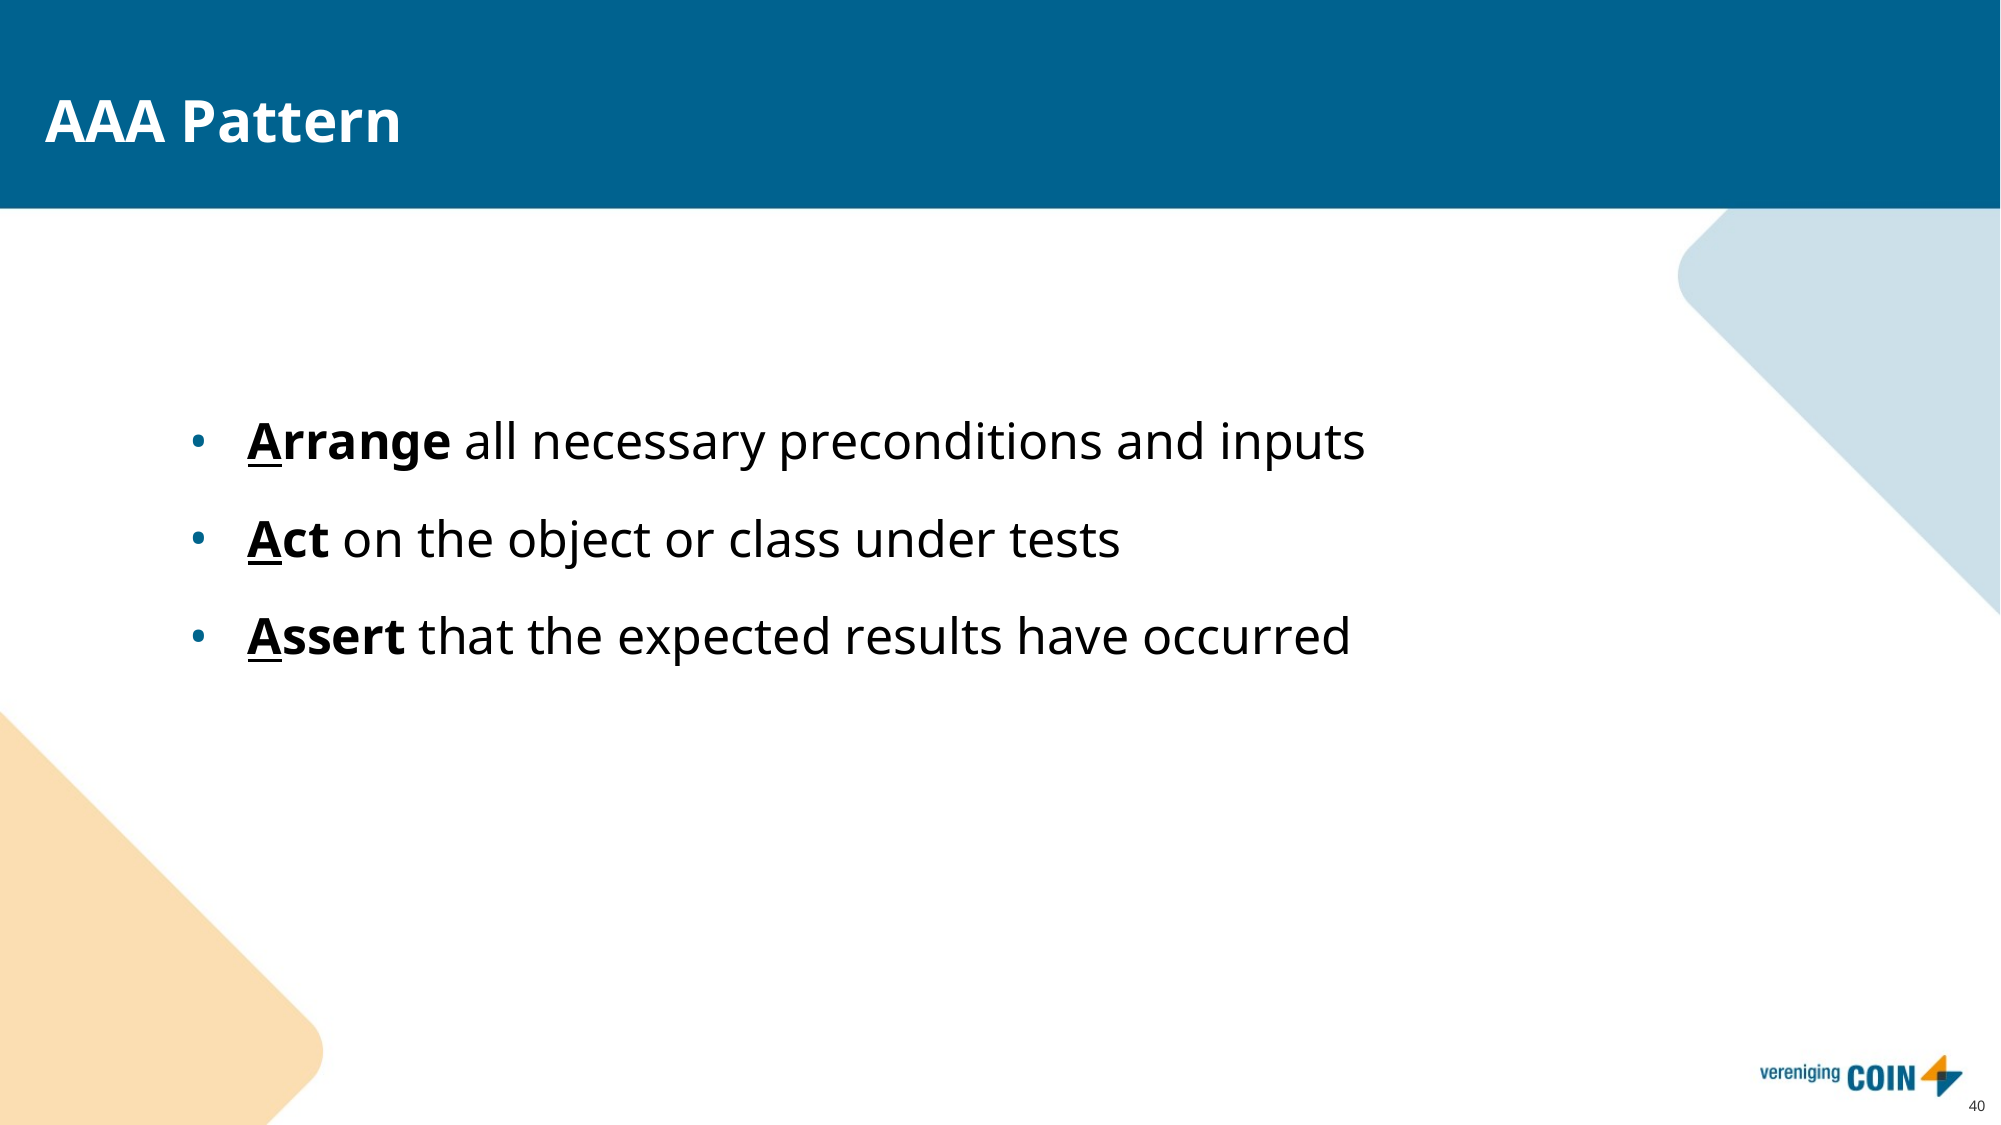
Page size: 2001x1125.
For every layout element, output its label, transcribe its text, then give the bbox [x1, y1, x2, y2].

text_box Arrange all necessary preconditions and inputs Act on the object or class under tests Assert that the expected results have occurred [174, 305, 1840, 1074]
text_box AAA Pattern [30, 31, 1969, 162]
picture [0, 208, 2001, 1125]
